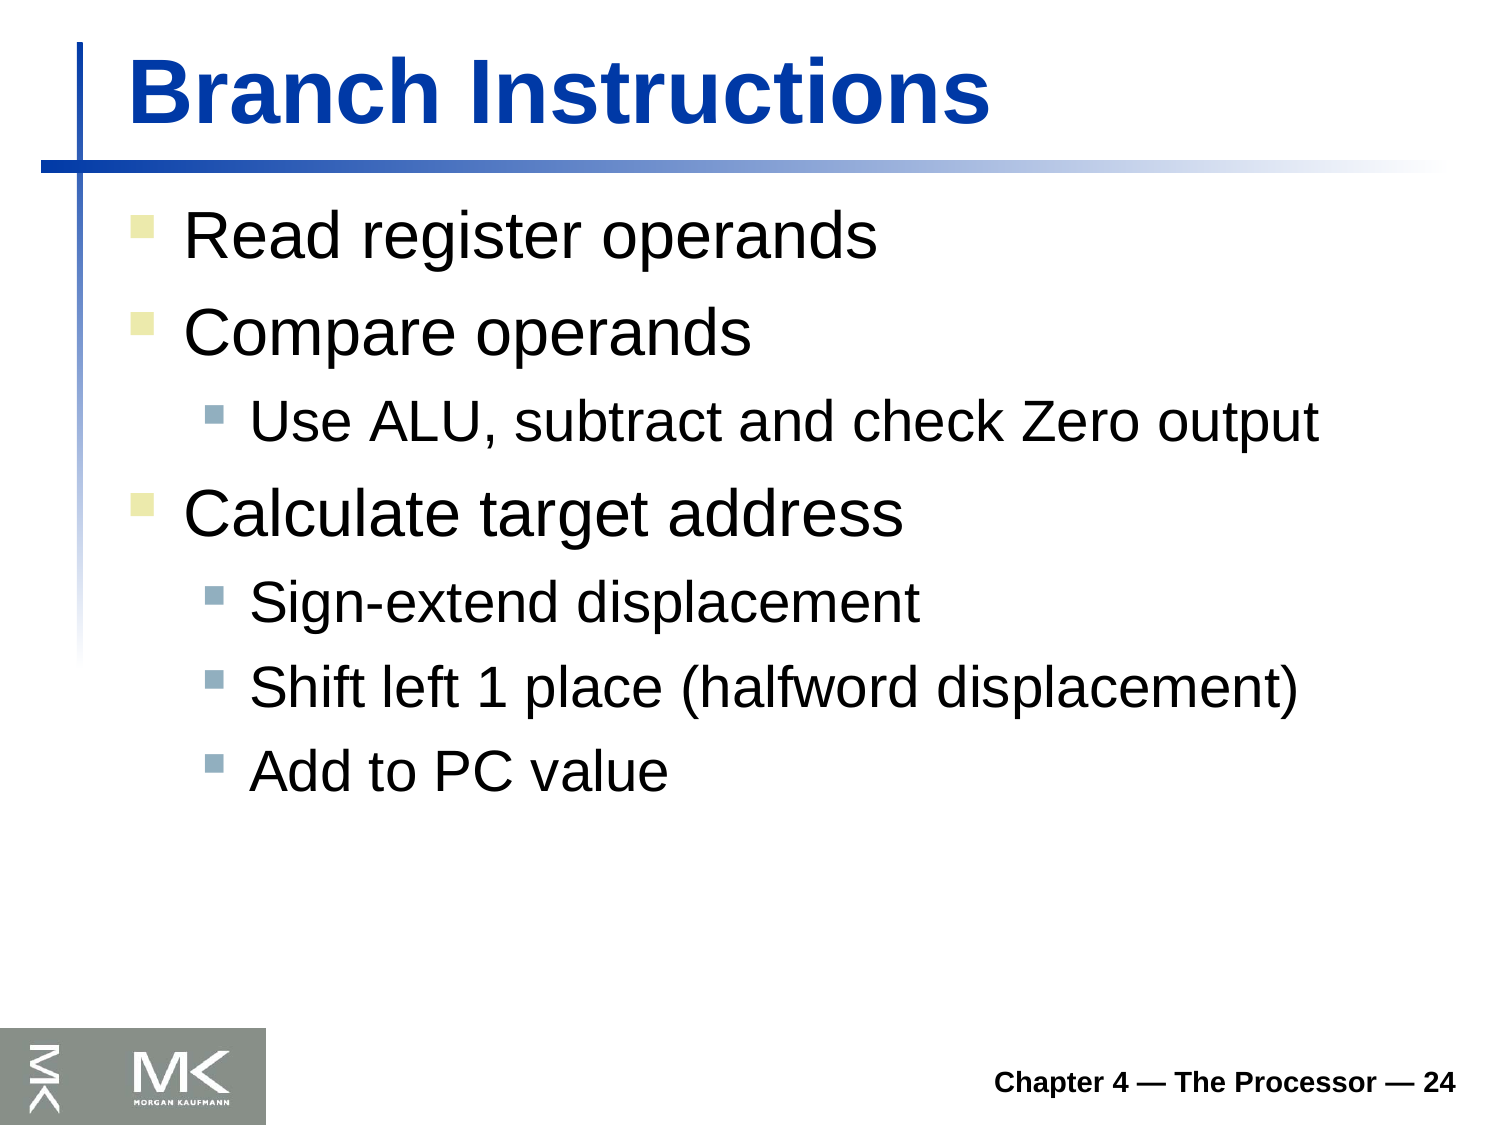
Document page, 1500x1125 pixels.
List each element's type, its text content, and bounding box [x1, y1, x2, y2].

text_box Chapter 4 — The Processor — <number> [277, 1046, 1471, 1106]
title Branch Instructions [112, 23, 1468, 149]
picture [0, 1028, 266, 1125]
list Read register operands Compare operands Use ALU, subtract and check Zero output Calculate target address Sign-extend displacement Shift left 1 place (halfword displacement) Add to PC value [112, 184, 1469, 1024]
